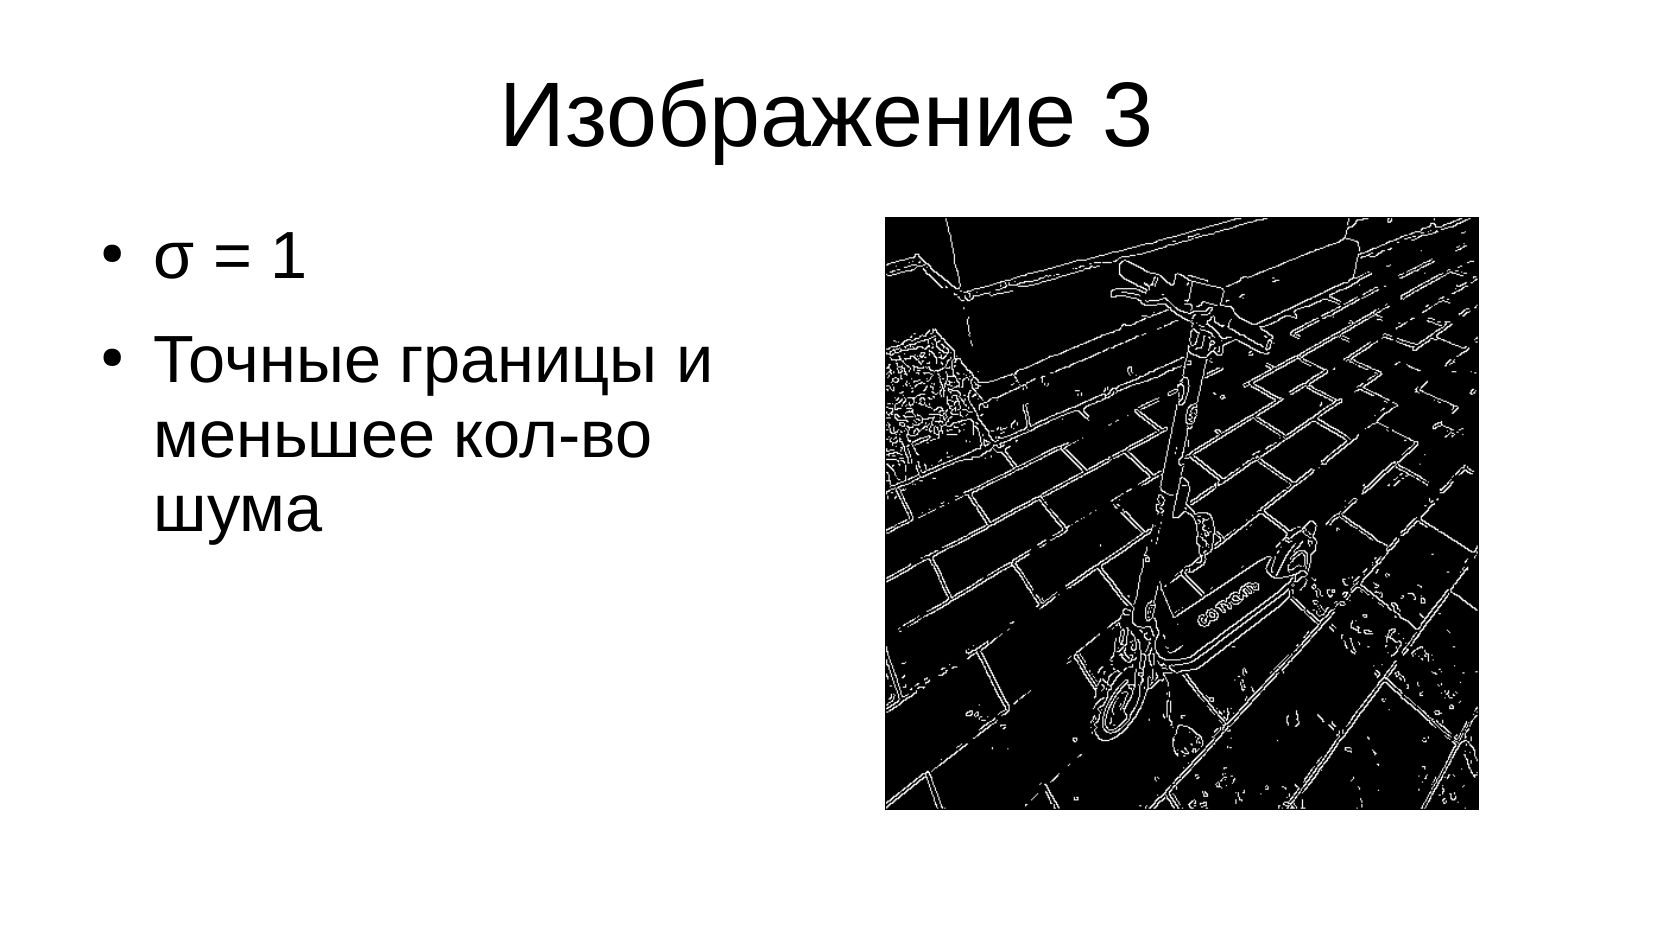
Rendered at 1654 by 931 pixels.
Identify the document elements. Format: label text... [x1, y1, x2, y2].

picture [885, 217, 1479, 810]
title Изображение 3 [82, 37, 1571, 193]
list σ = 1 Точные границы и меньшее кол-во шума [82, 217, 809, 758]
